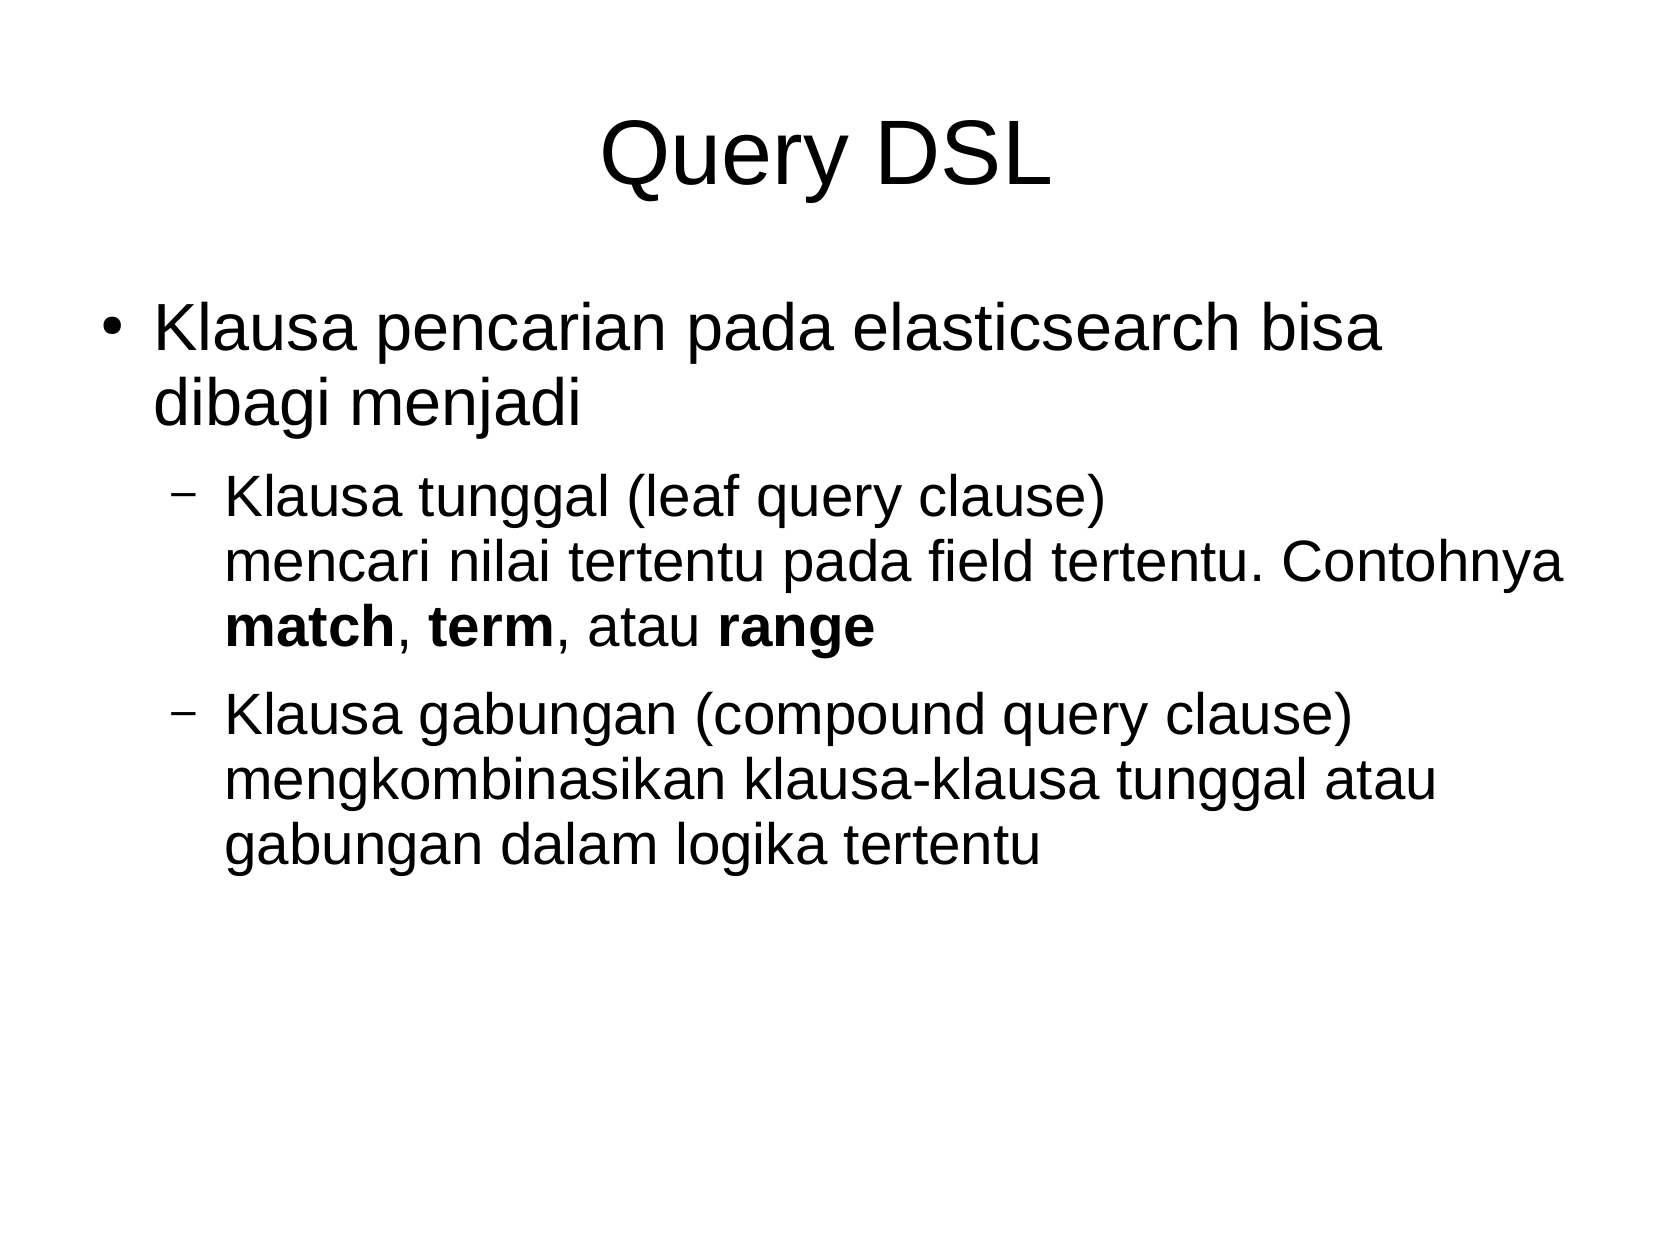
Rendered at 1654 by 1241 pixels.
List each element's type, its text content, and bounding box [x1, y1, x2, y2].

title Query DSL [82, 49, 1571, 257]
list Klausa pencarian pada elasticsearch bisa dibagi menjadi Klausa tunggal (leaf query clause) mencari nilai tertentu pada field tertentu. Contohnya match, term, atau range Klausa gabungan (compound query clause) mengkombinasikan klausa-klausa tunggal atau gabungan dalam logika tertentu [82, 290, 1571, 1010]
